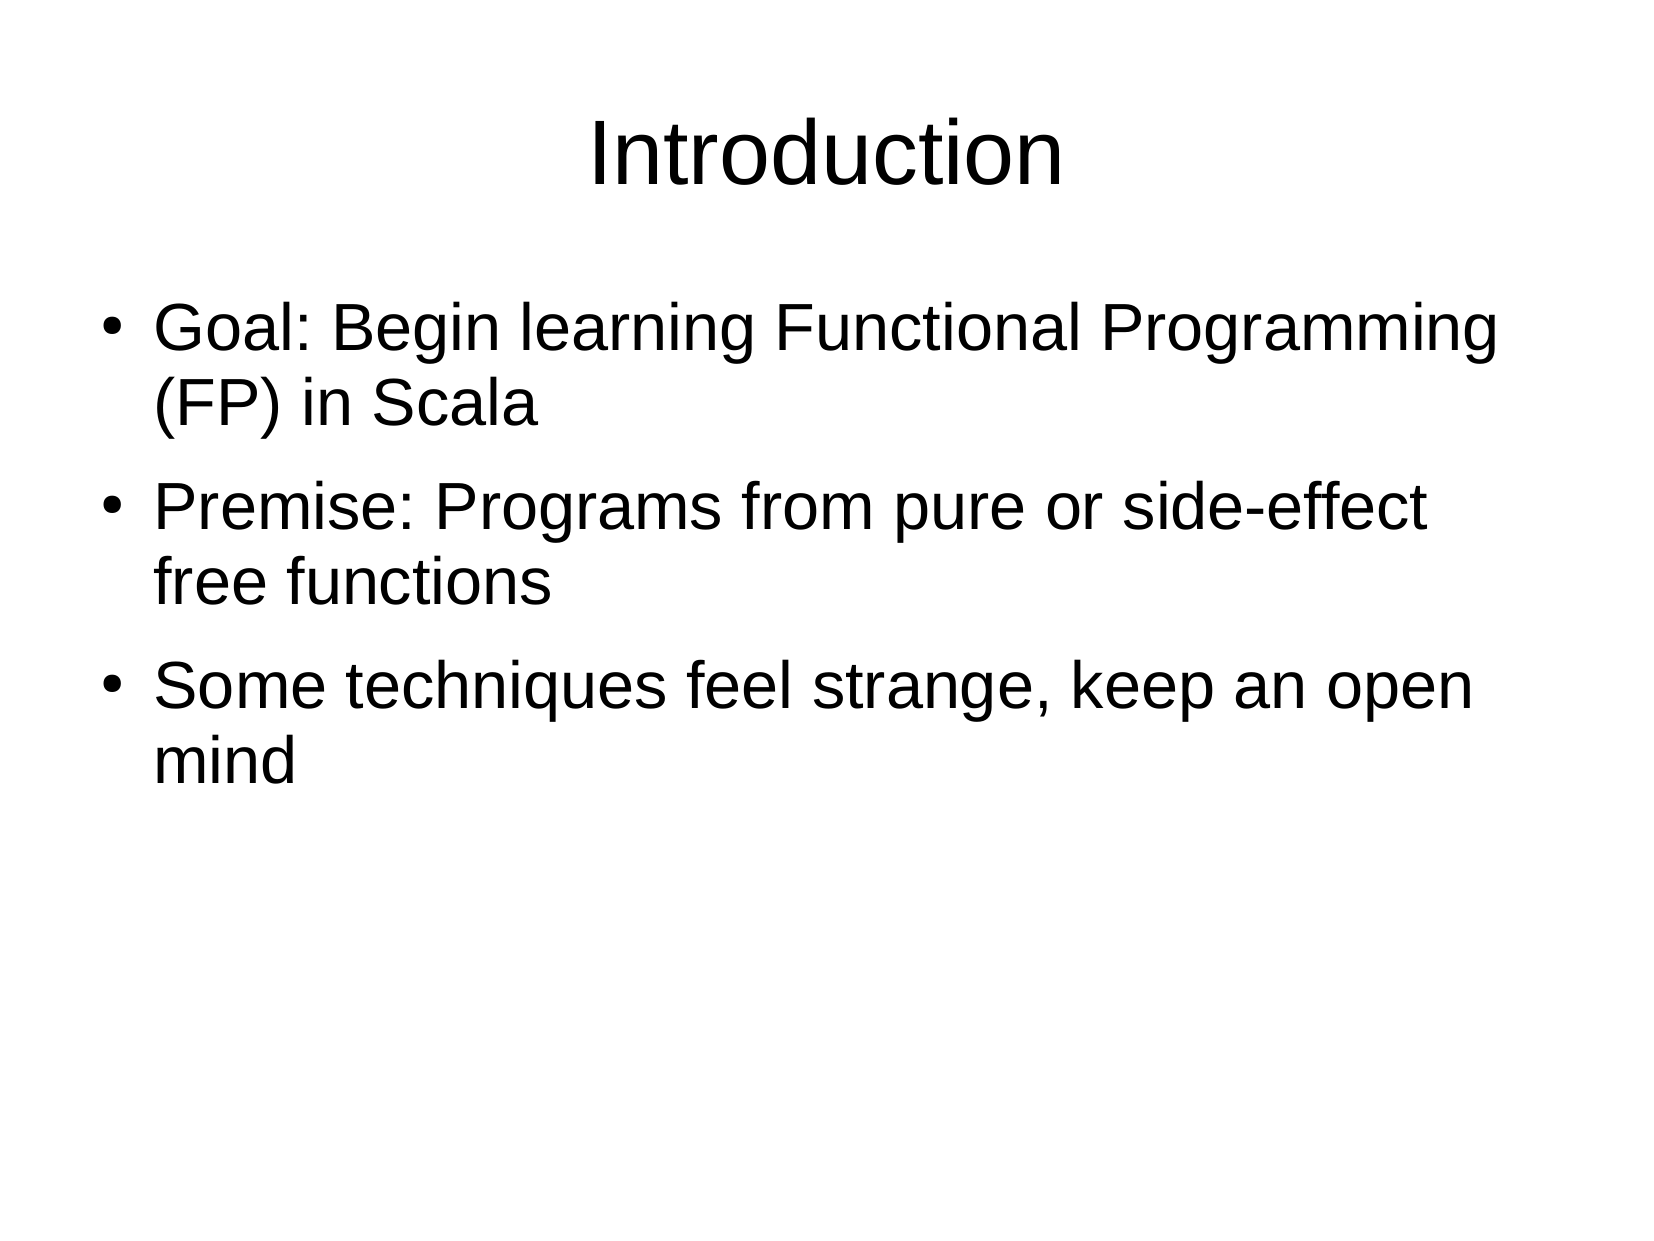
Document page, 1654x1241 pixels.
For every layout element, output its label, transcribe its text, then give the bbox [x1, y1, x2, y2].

list Goal: Begin learning Functional Programming (FP) in Scala Premise: Programs from pure or side-effect free functions Some techniques feel strange, keep an open mind [82, 290, 1538, 1010]
title Introduction [82, 49, 1571, 257]
